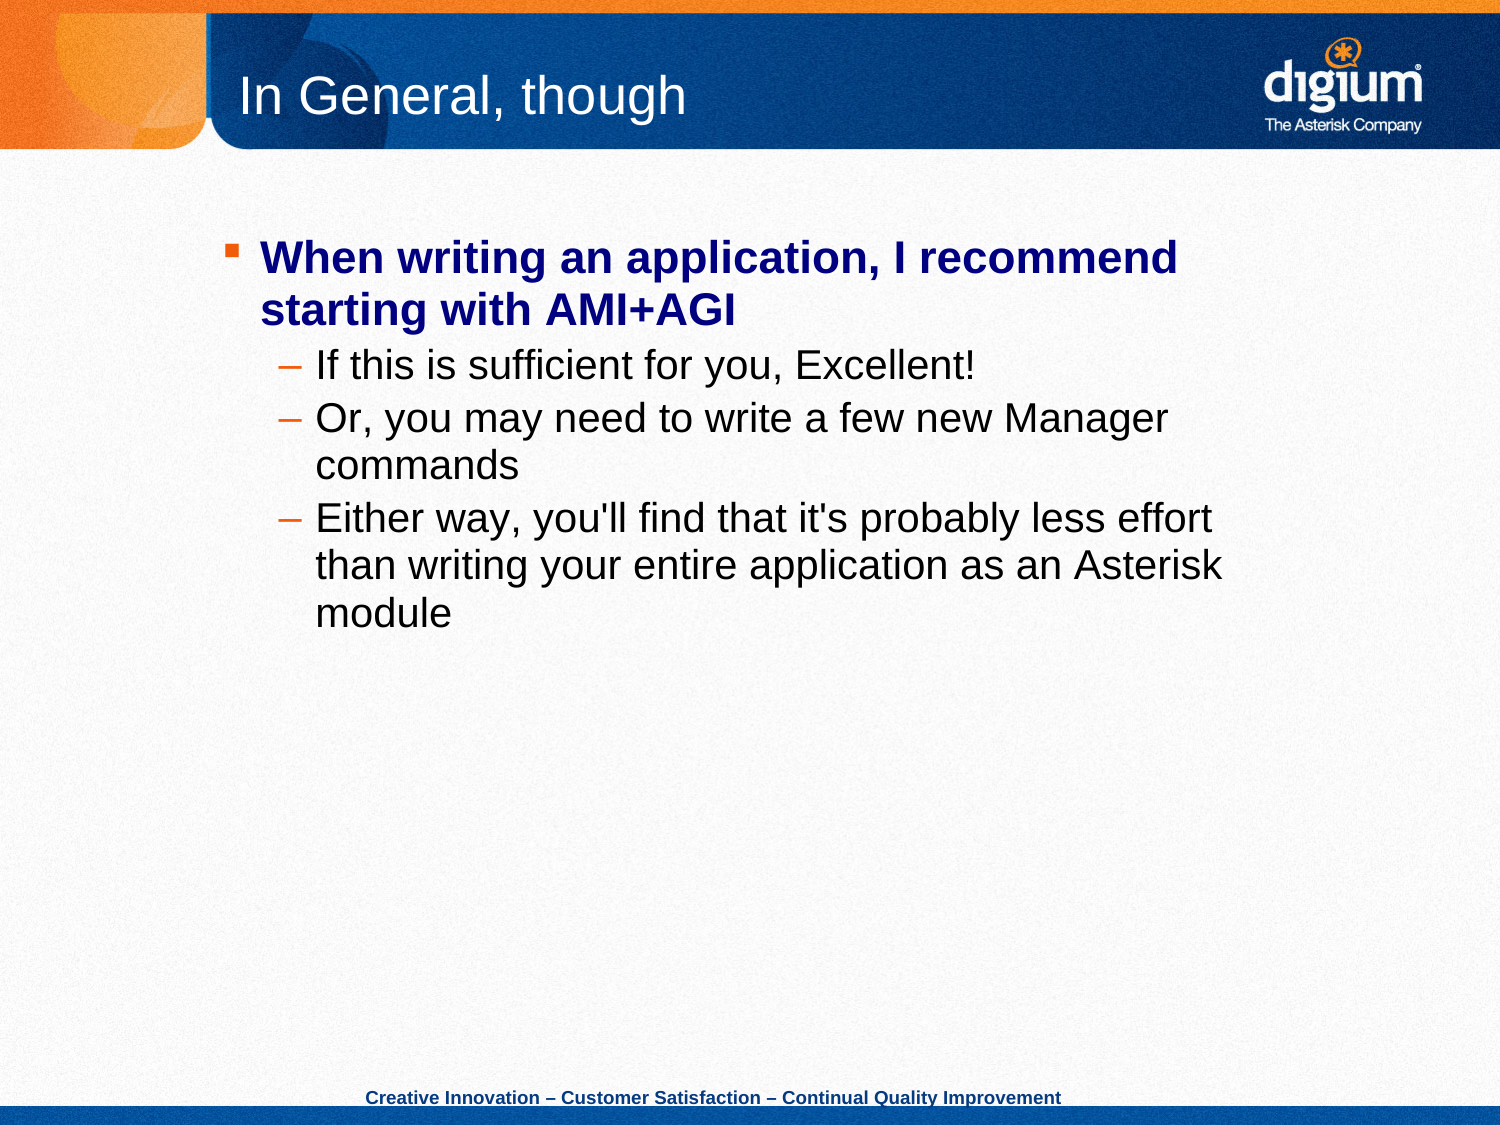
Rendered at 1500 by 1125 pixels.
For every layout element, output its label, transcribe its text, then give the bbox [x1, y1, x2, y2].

picture [0, 0, 1500, 1125]
list When writing an application, I recommend starting with AMI+AGI If this is sufficient for you, Excellent! Or, you may need to write a few new Manager commands Either way, you'll find that it's probably less effort than writing your entire application as an Asterisk module [206, 224, 1301, 877]
title In General, though [238, 27, 1243, 127]
